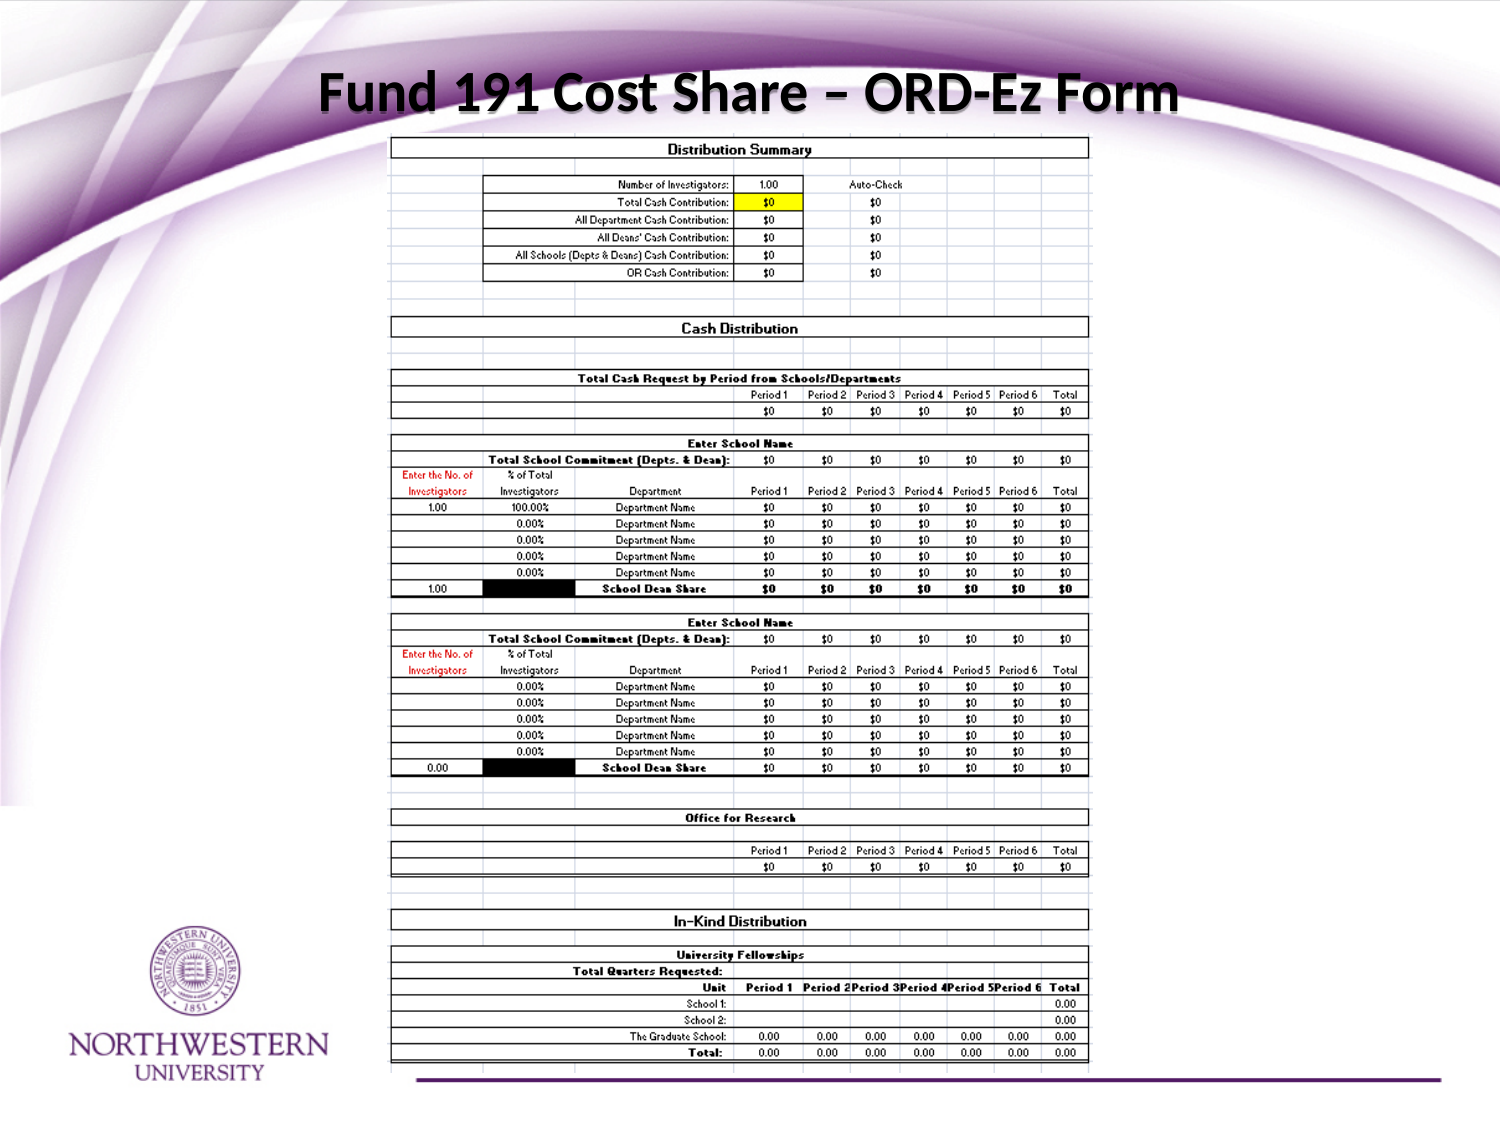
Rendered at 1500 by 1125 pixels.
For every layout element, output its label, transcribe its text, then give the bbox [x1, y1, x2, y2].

title Fund 191 Cost Share – ORD-Ez Form [75, 42, 1426, 134]
picture [387, 133, 1093, 1073]
